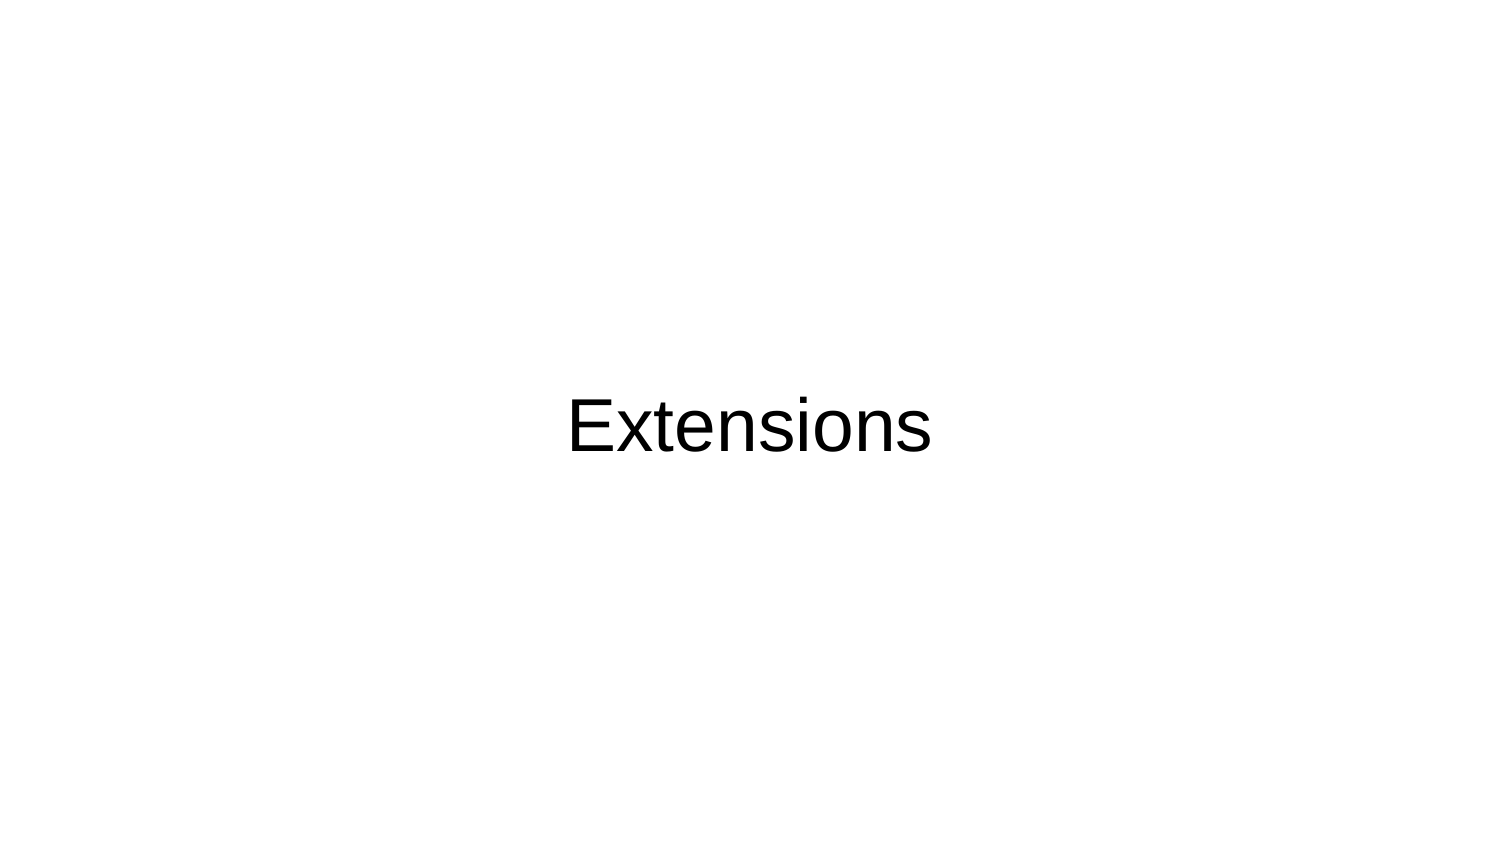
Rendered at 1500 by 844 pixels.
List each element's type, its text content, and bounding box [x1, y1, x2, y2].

title Extensions [51, 352, 1449, 491]
